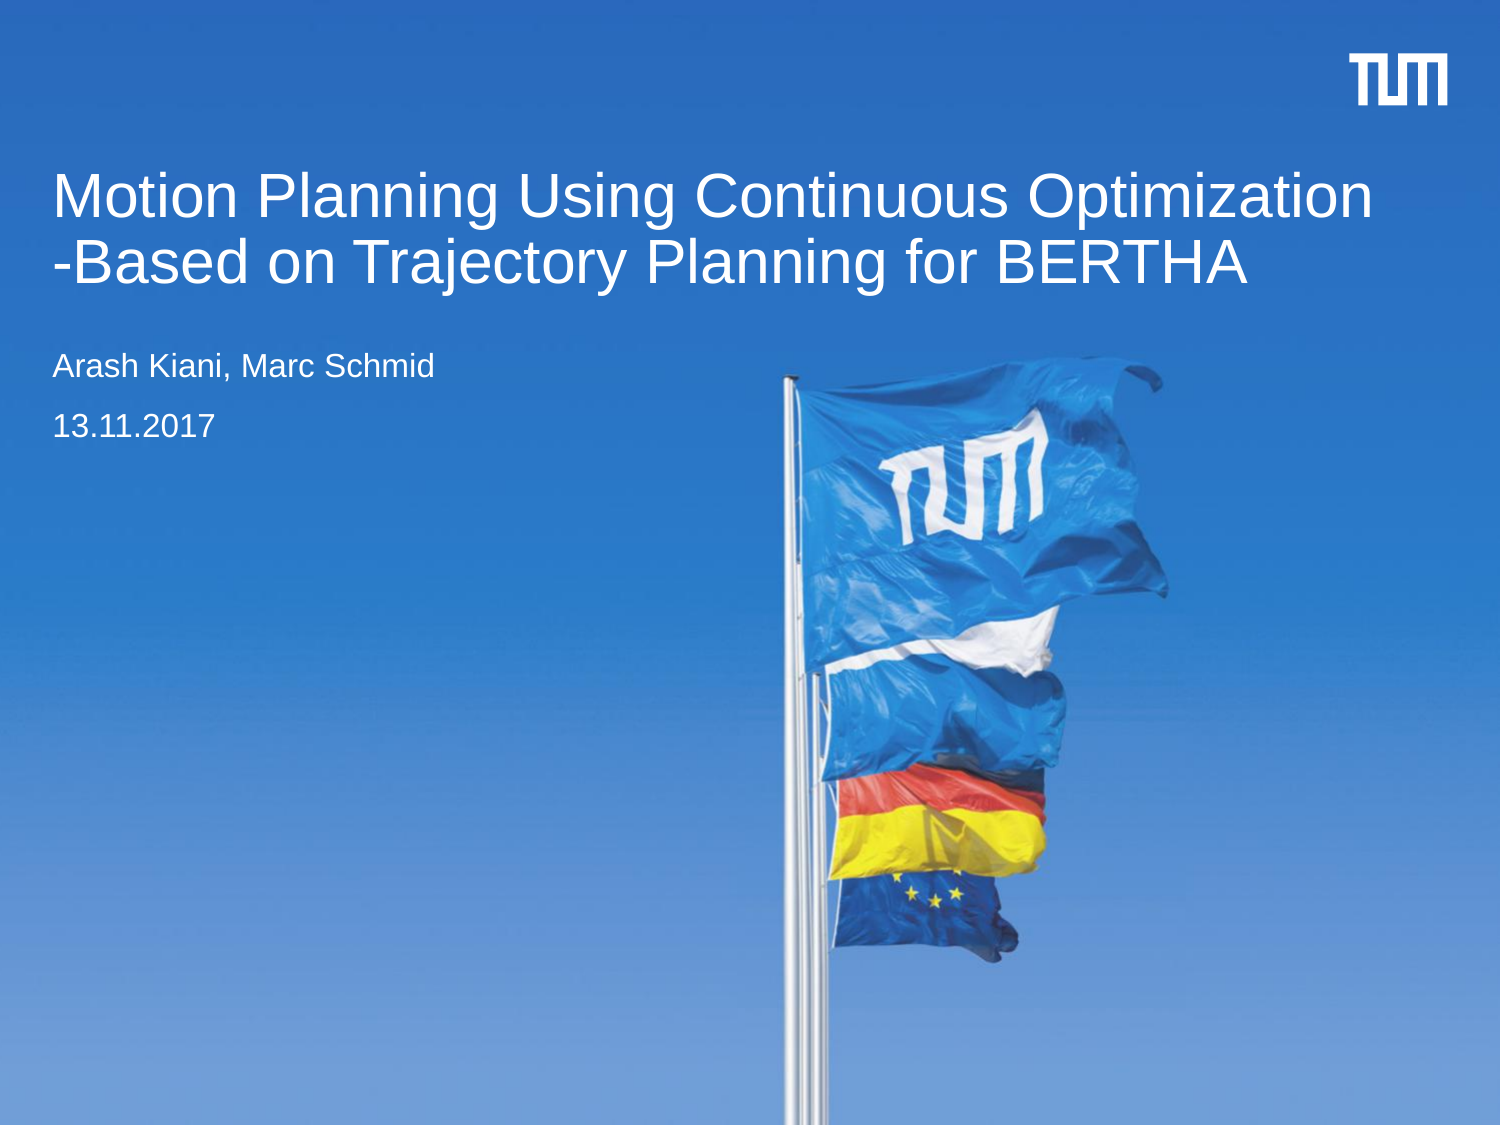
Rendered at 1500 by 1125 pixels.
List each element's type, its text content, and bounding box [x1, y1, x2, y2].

list Arash Kiani, Marc Schmid 13.11.2017 [52, 324, 1449, 534]
title Motion Planning Using Continuous Optimization -Based on Trajectory Planning for BERTHA [52, 163, 1449, 246]
